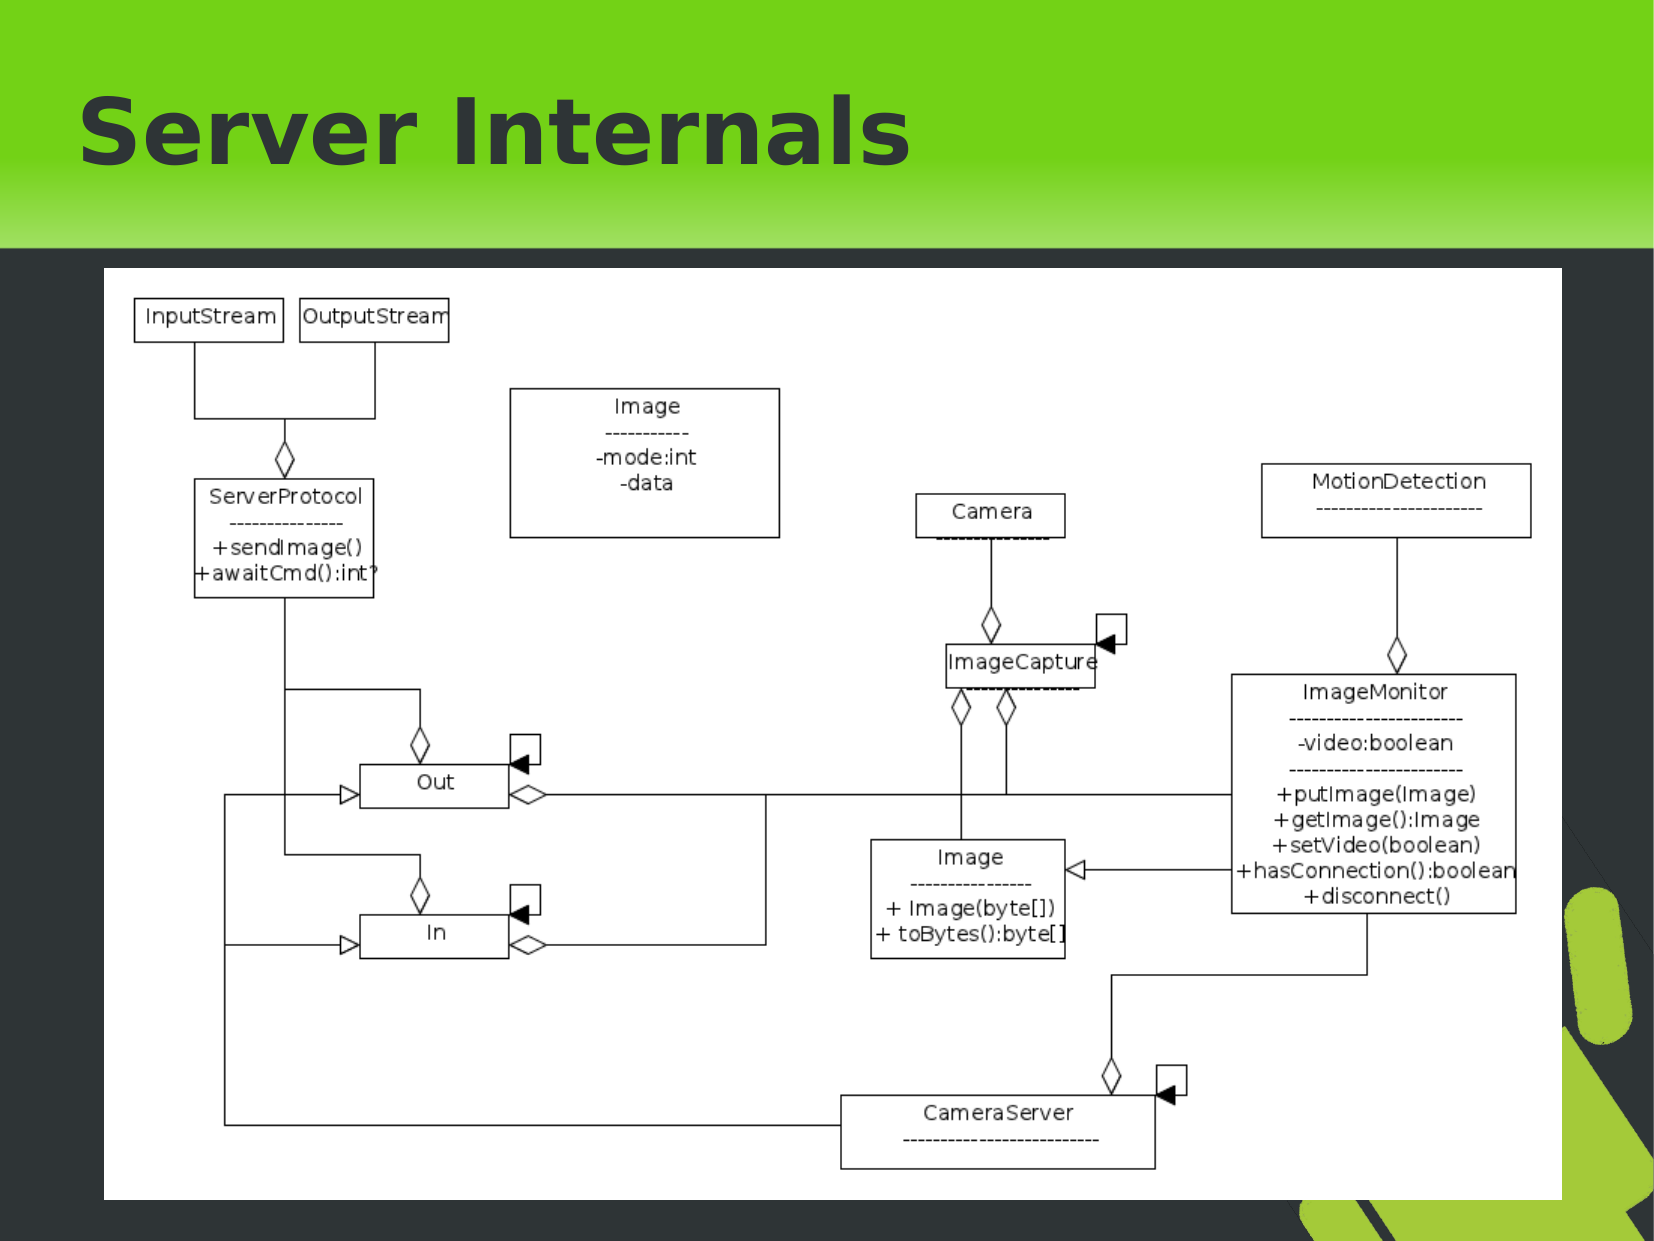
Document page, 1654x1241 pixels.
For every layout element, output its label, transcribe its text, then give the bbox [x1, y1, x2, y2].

picture [0, 0, 1654, 1241]
title Server Internals [76, 29, 1565, 237]
